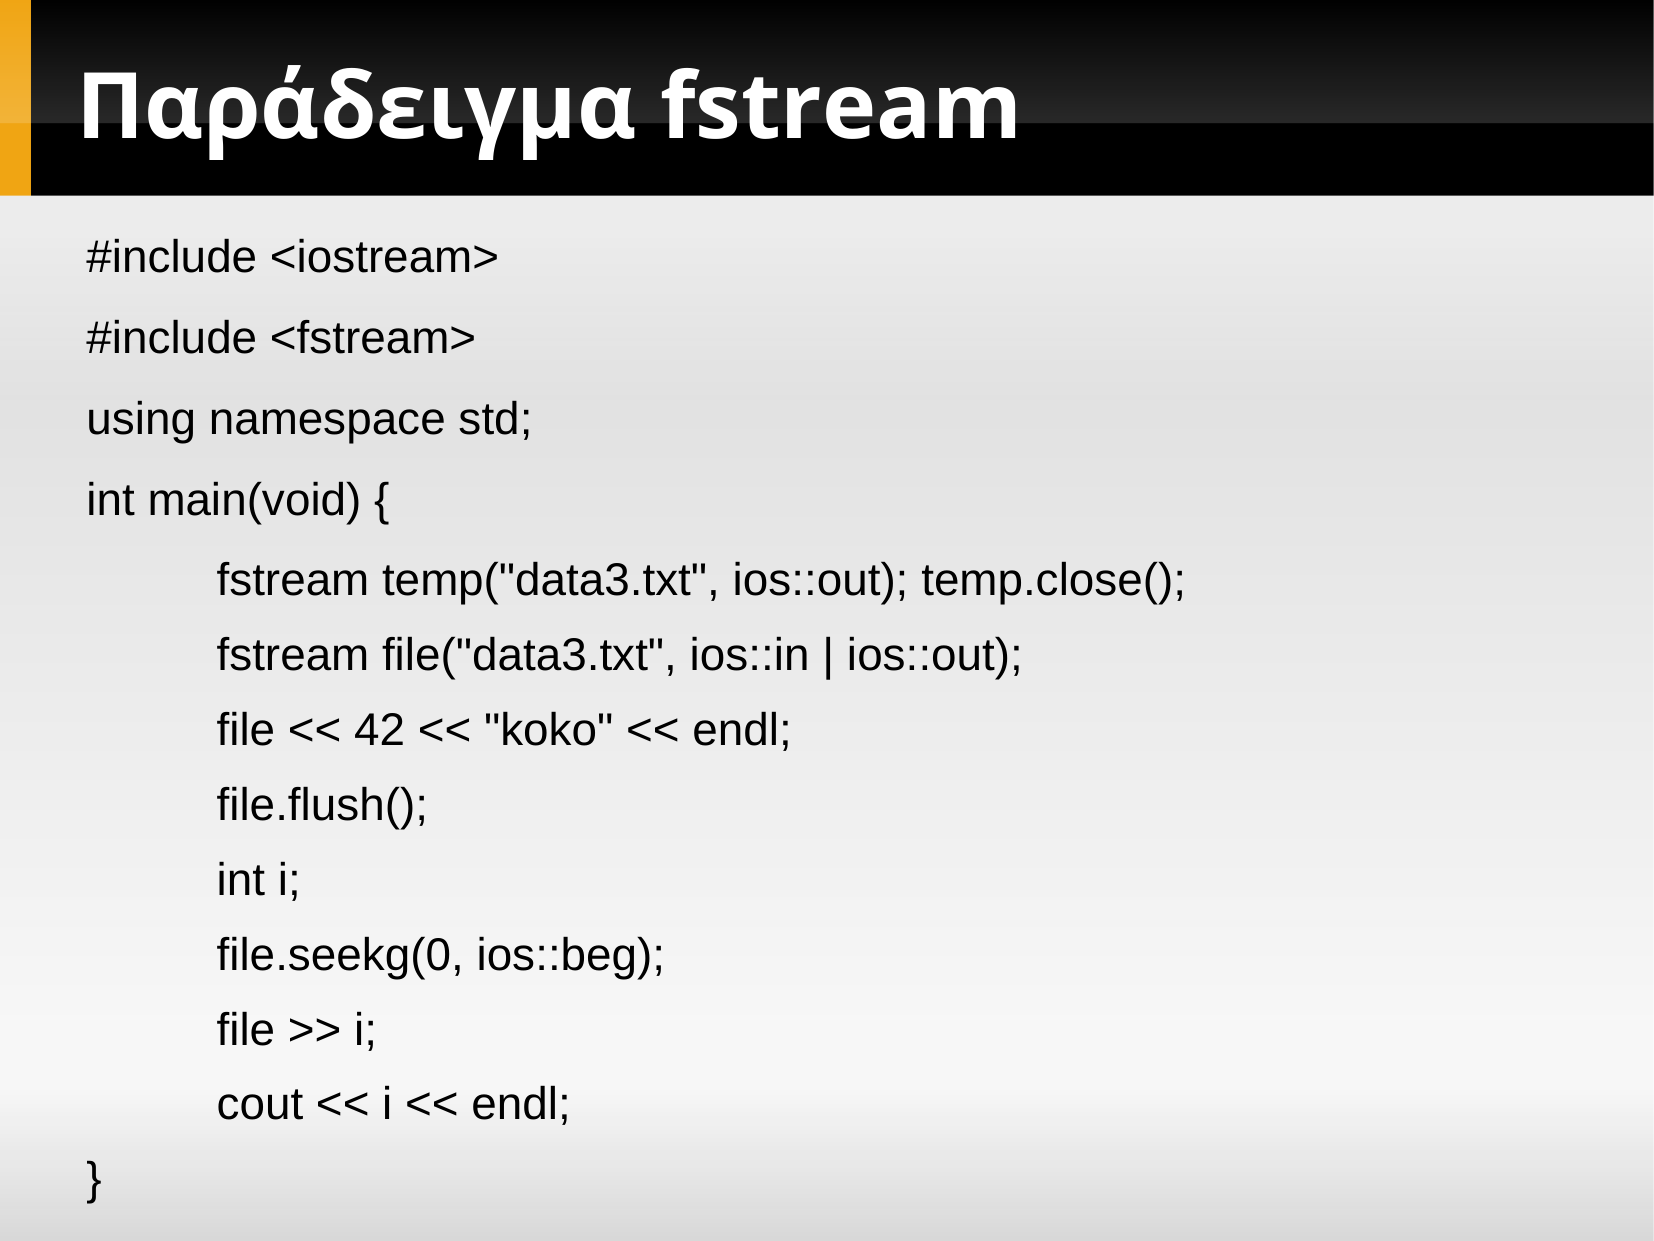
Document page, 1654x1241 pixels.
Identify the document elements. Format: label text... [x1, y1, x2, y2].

picture [0, 0, 1654, 1241]
list #include <iostream> #include <fstream> using namespace std; int main(void) { fstream temp("data3.txt", ios::out); temp.close(); fstream file("data3.txt", ios::in | ios::out); file << 42 << "koko" << endl; file.flush(); int i; file.seekg(0, ios::beg); file >> i; cout << i << endl; } [75, 231, 1651, 1205]
title Παράδειγμα fstream [76, 0, 1565, 208]
